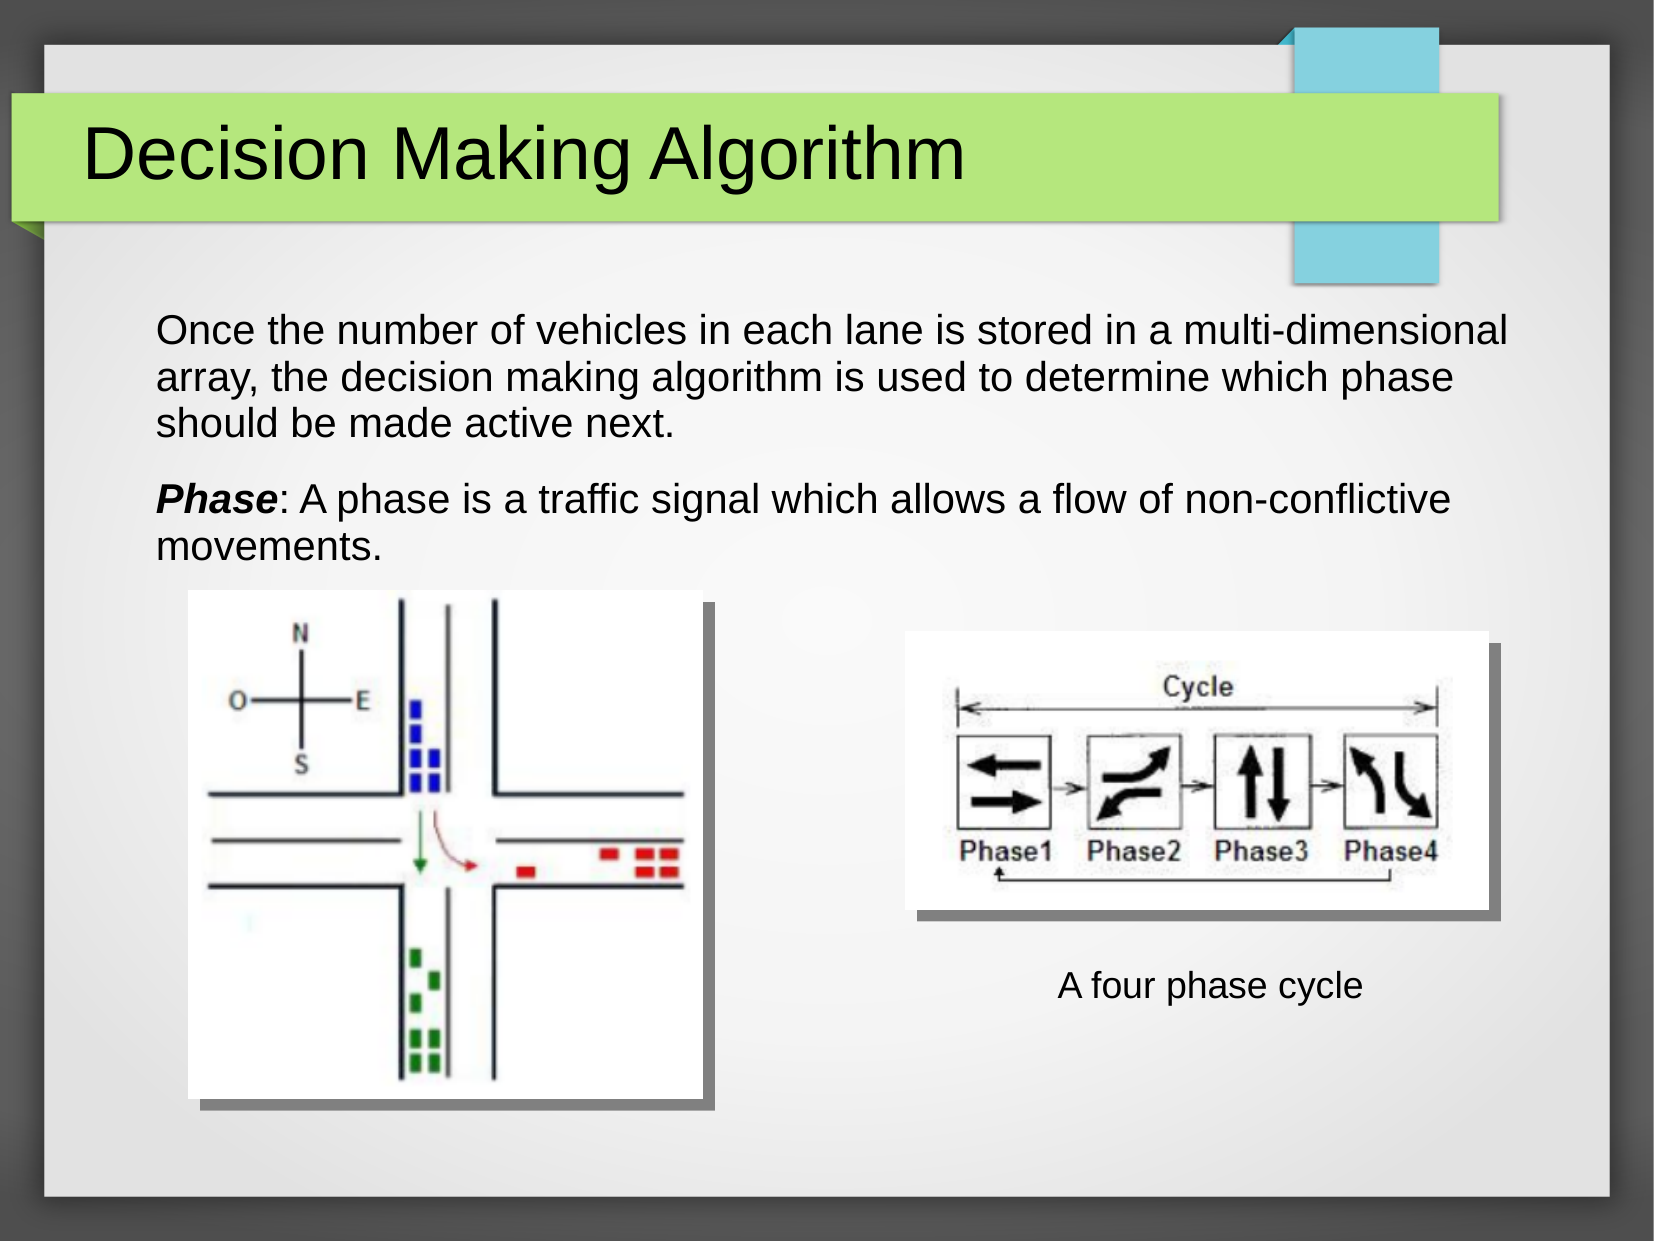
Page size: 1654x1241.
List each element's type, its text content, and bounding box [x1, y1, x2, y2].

title Decision Making Algorithm [82, 70, 1571, 237]
picture [0, 0, 1654, 1241]
text_box A four phase cycle [968, 956, 1453, 1014]
list Once the number of vehicles in each lane is stored in a multi-dimensional array, the decision making algorithm is used to determine which phase should be made active next. Phase: A phase is a traffic signal which allows a flow of non-conflictive movements. [84, 307, 1574, 628]
